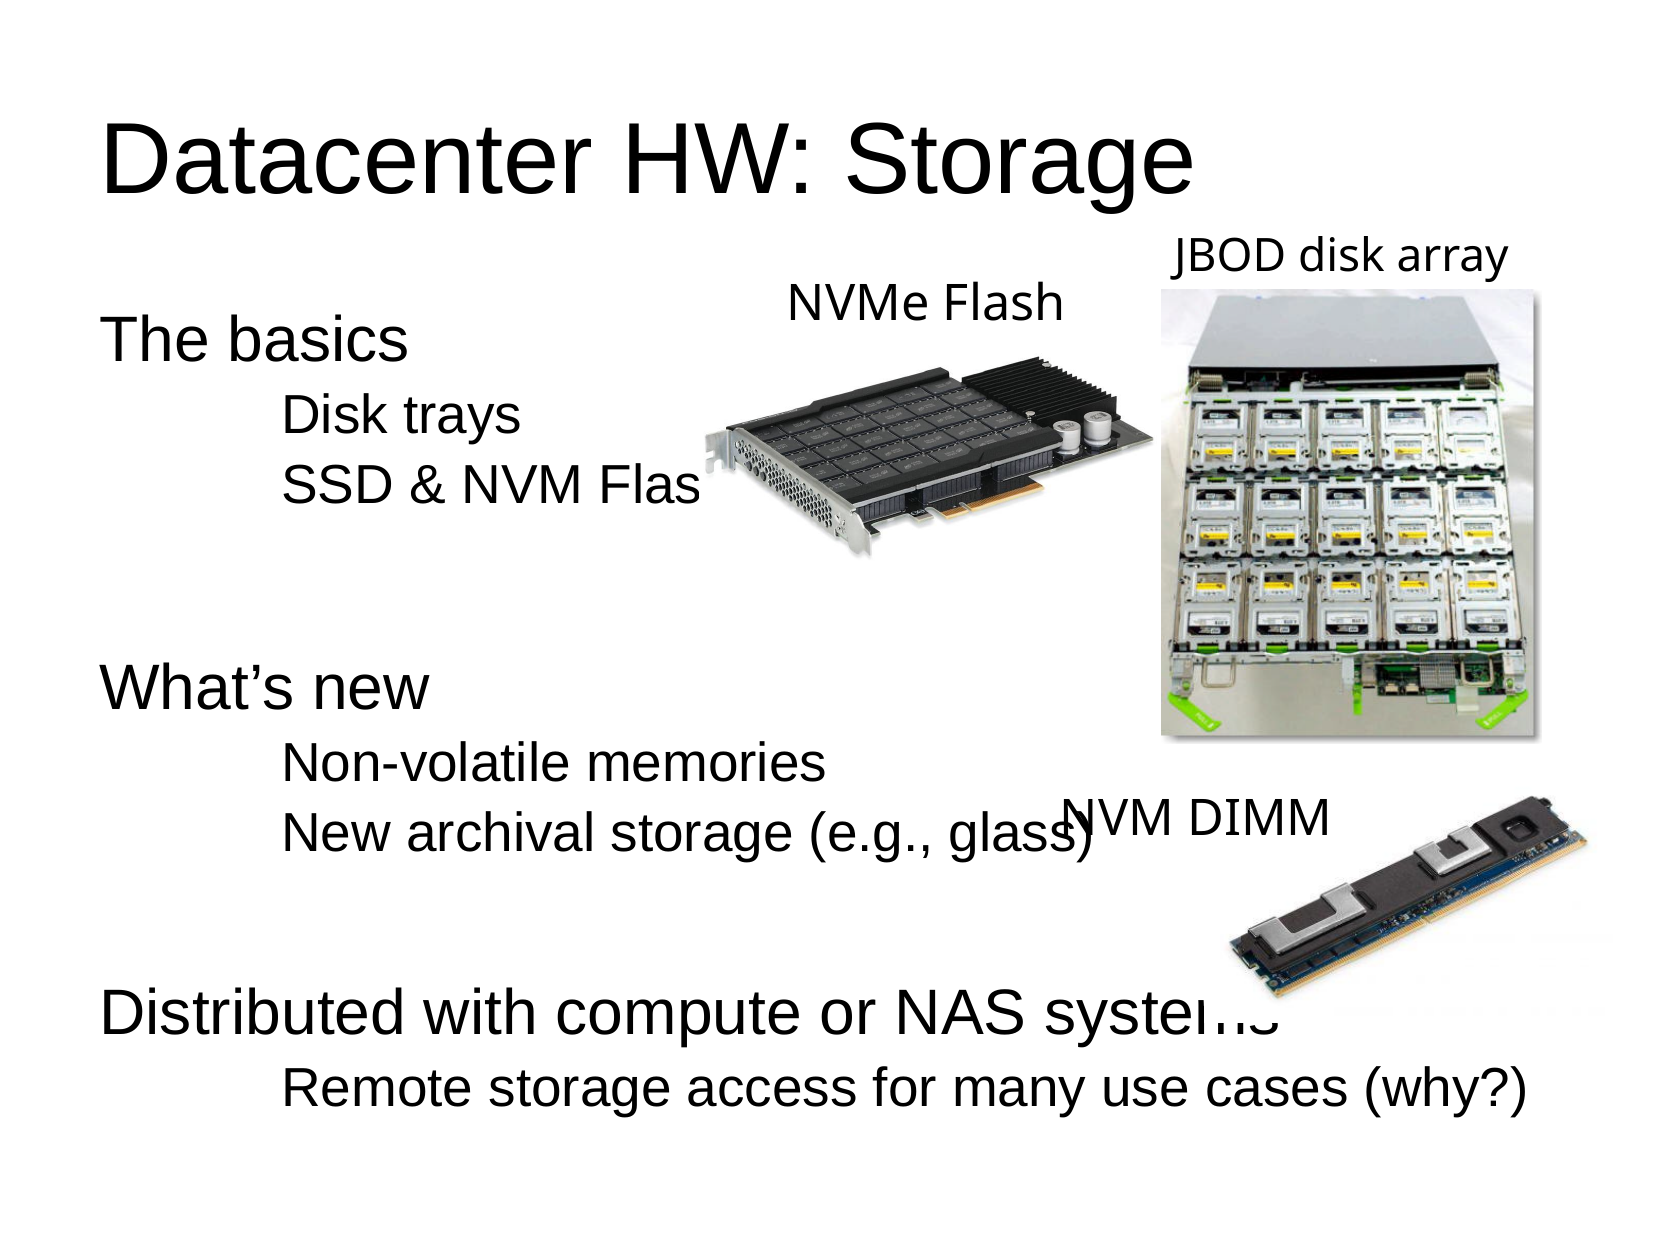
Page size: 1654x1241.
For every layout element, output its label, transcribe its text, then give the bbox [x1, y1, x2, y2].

list The basics Disk trays SSD & NVM Flash What’s new Non-volatile memories New archival storage (e.g., glass) Distributed with compute or NAS systems Remote storage access for many use cases (why?) [82, 289, 1571, 1241]
title Datacenter HW: Storage [82, 49, 1571, 257]
picture [699, 353, 1159, 561]
text_box NVM DIMM [969, 776, 1424, 855]
text_box JBOD disk array [1155, 217, 1528, 290]
text_box NVMe Flash [699, 261, 1154, 340]
picture [1161, 289, 1542, 744]
picture [1204, 771, 1613, 1023]
